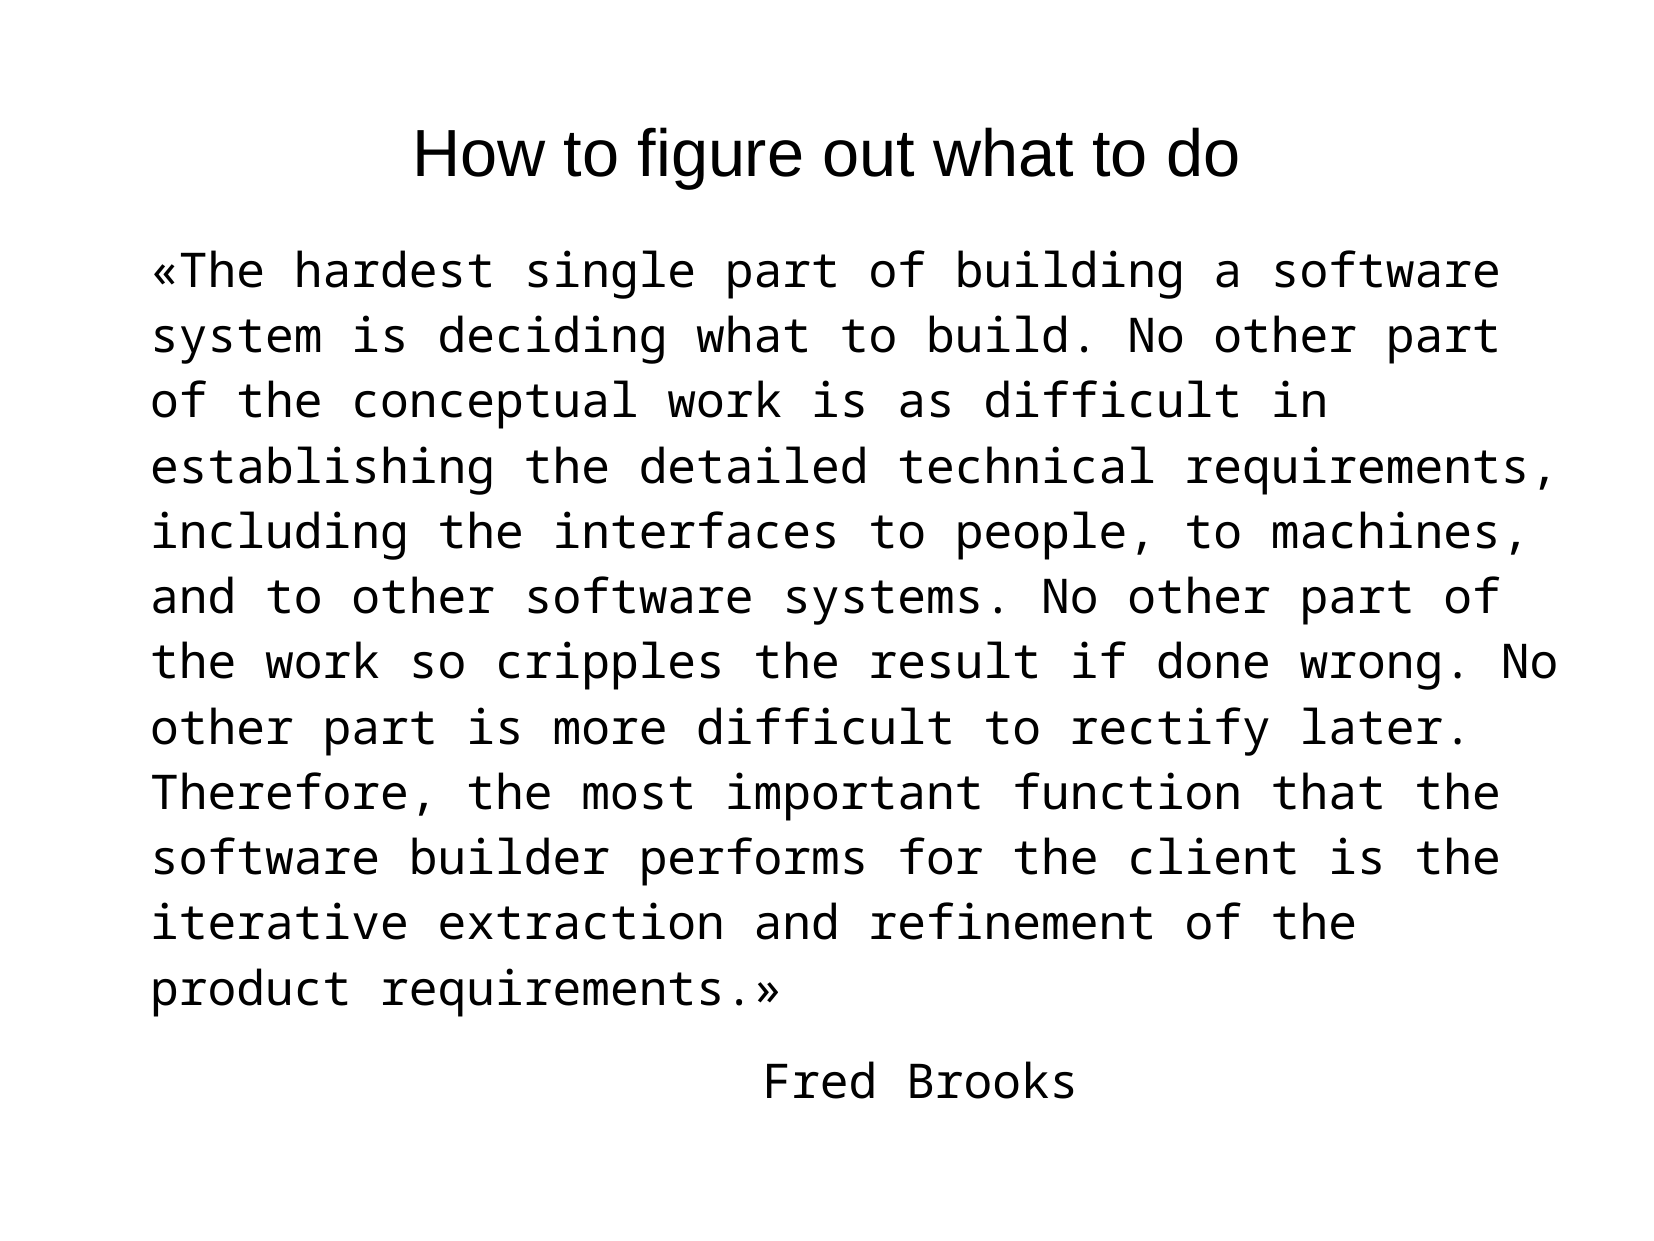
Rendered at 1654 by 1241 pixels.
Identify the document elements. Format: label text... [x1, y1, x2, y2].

title How to figure out what to do [82, 49, 1571, 236]
list «The hardest single part of building a software system is deciding what to build. No other part of the conceptual work is as difficult in establishing the detailed technical requirements, including the interfaces to people, to machines, and to other software systems. No other part of the work so cripples the result if done wrong. No other part is more difficult to rectify later. Therefore, the most important function that the software builder performs for the client is the iterative extraction and refinement of the product requirements.» Fred Brooks [82, 236, 1571, 1170]
